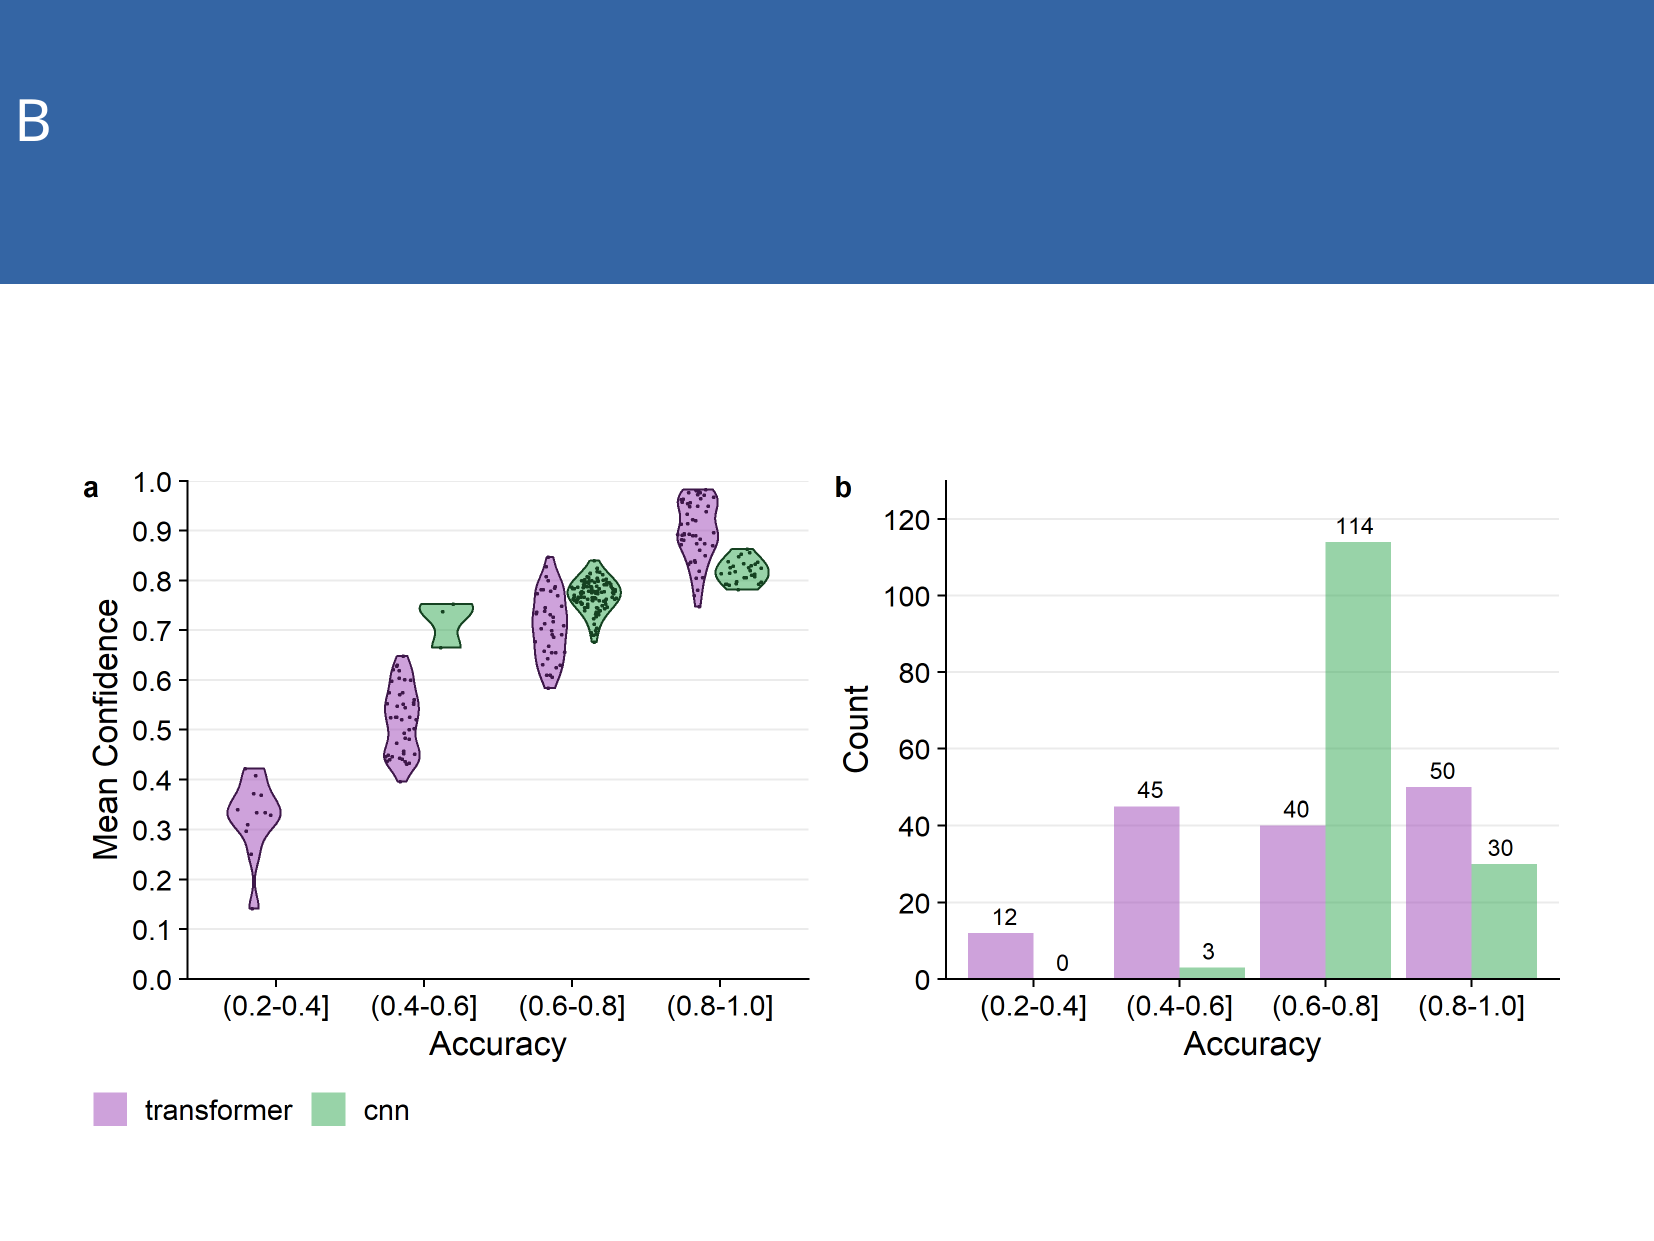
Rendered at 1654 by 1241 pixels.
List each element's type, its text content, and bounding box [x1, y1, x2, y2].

text_box B [0, 0, 1654, 284]
picture [75, 464, 1576, 1140]
